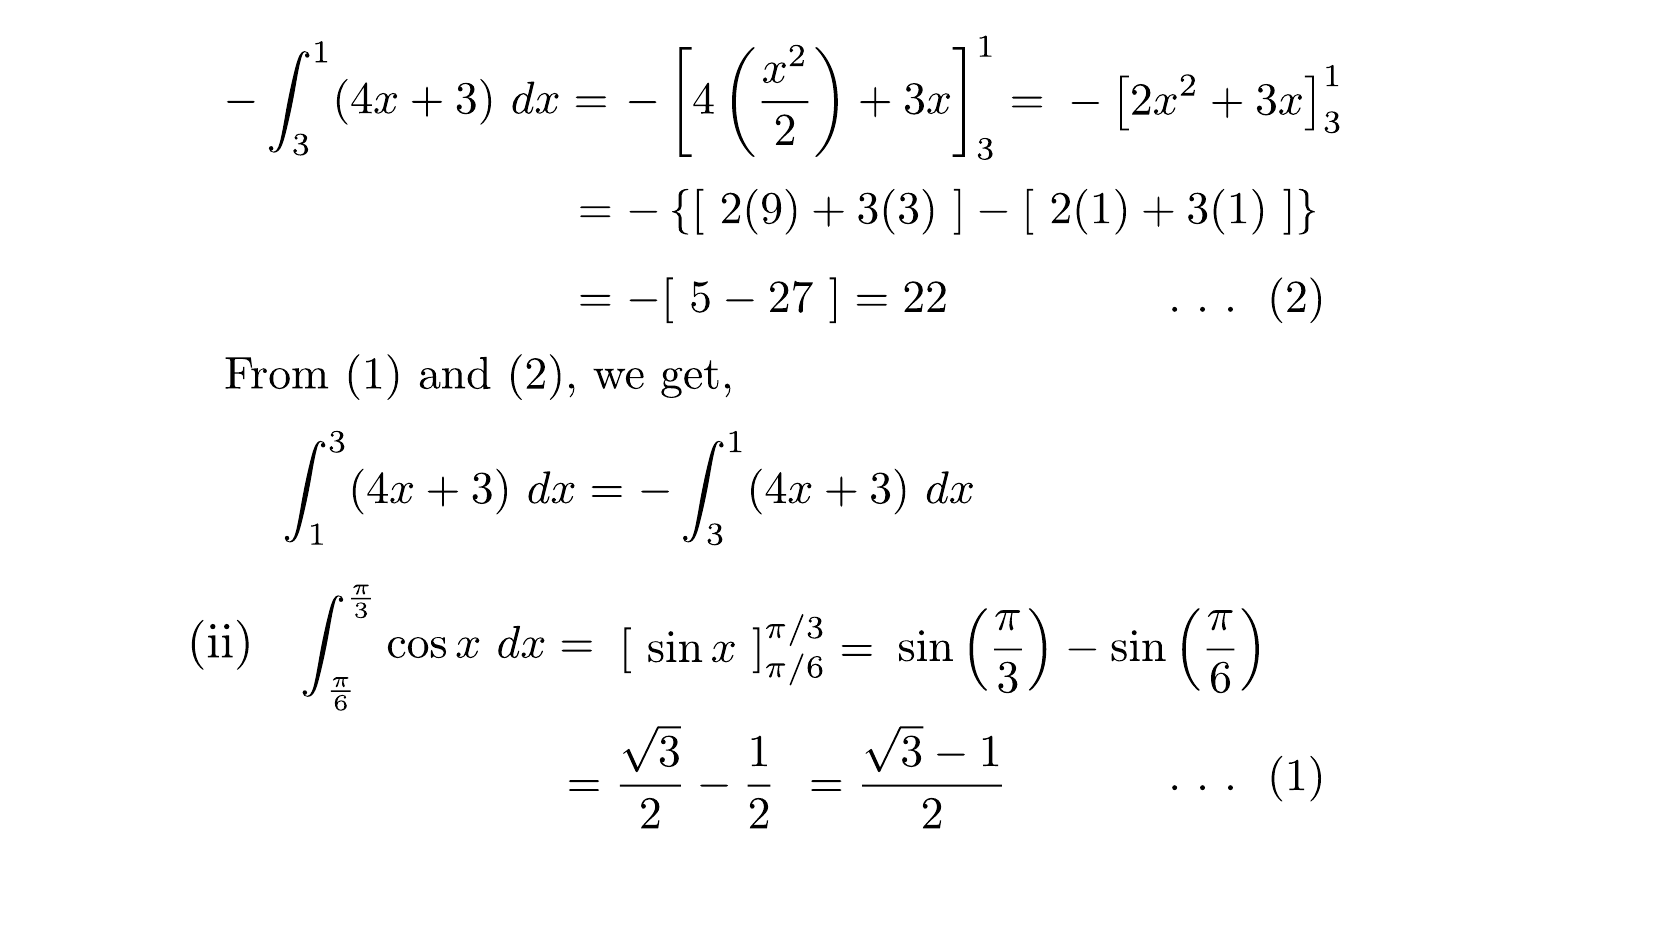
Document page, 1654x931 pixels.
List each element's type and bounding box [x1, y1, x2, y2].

subtitle [59, 23, 1607, 898]
text_box [284, 430, 973, 546]
text_box [579, 277, 946, 324]
text_box [579, 188, 1315, 235]
text_box [302, 584, 593, 711]
text_box [899, 608, 1259, 694]
text_box [568, 726, 771, 829]
text_box [225, 41, 607, 156]
text_box [1069, 64, 1340, 134]
text_box [621, 613, 873, 686]
text_box [1170, 755, 1322, 802]
text_box [1170, 277, 1322, 324]
text_box [810, 726, 1002, 829]
text_box [189, 619, 249, 670]
text_box [627, 35, 1043, 160]
text_box [225, 354, 731, 400]
